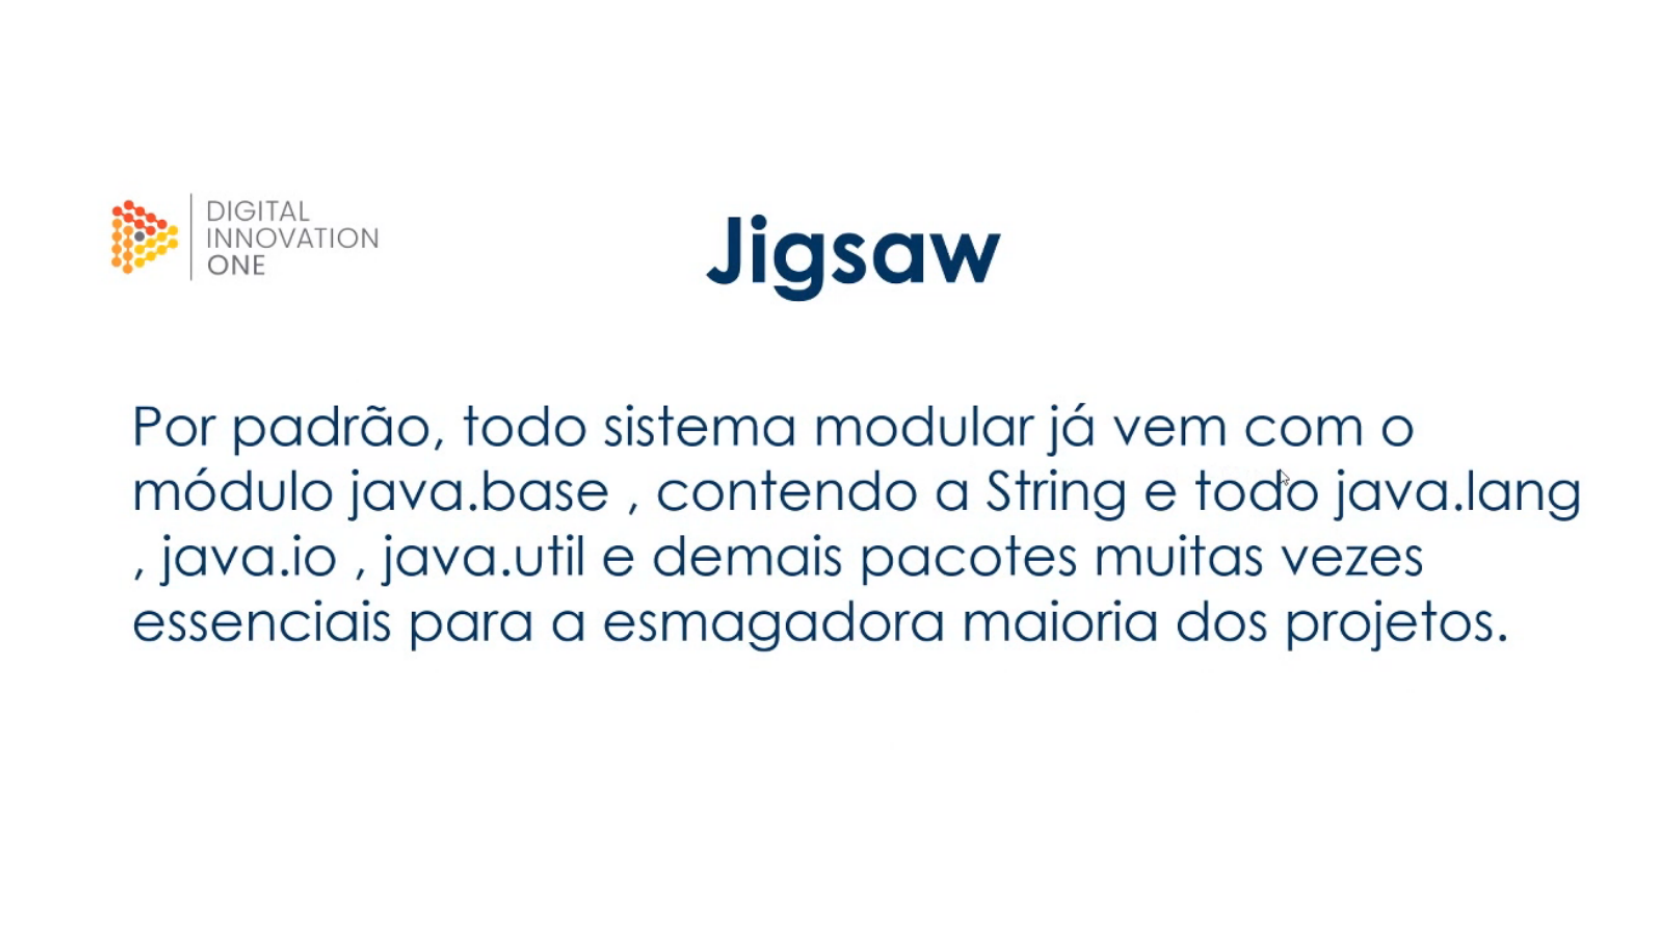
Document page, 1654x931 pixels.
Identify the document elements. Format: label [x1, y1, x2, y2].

picture [72, 173, 1607, 768]
